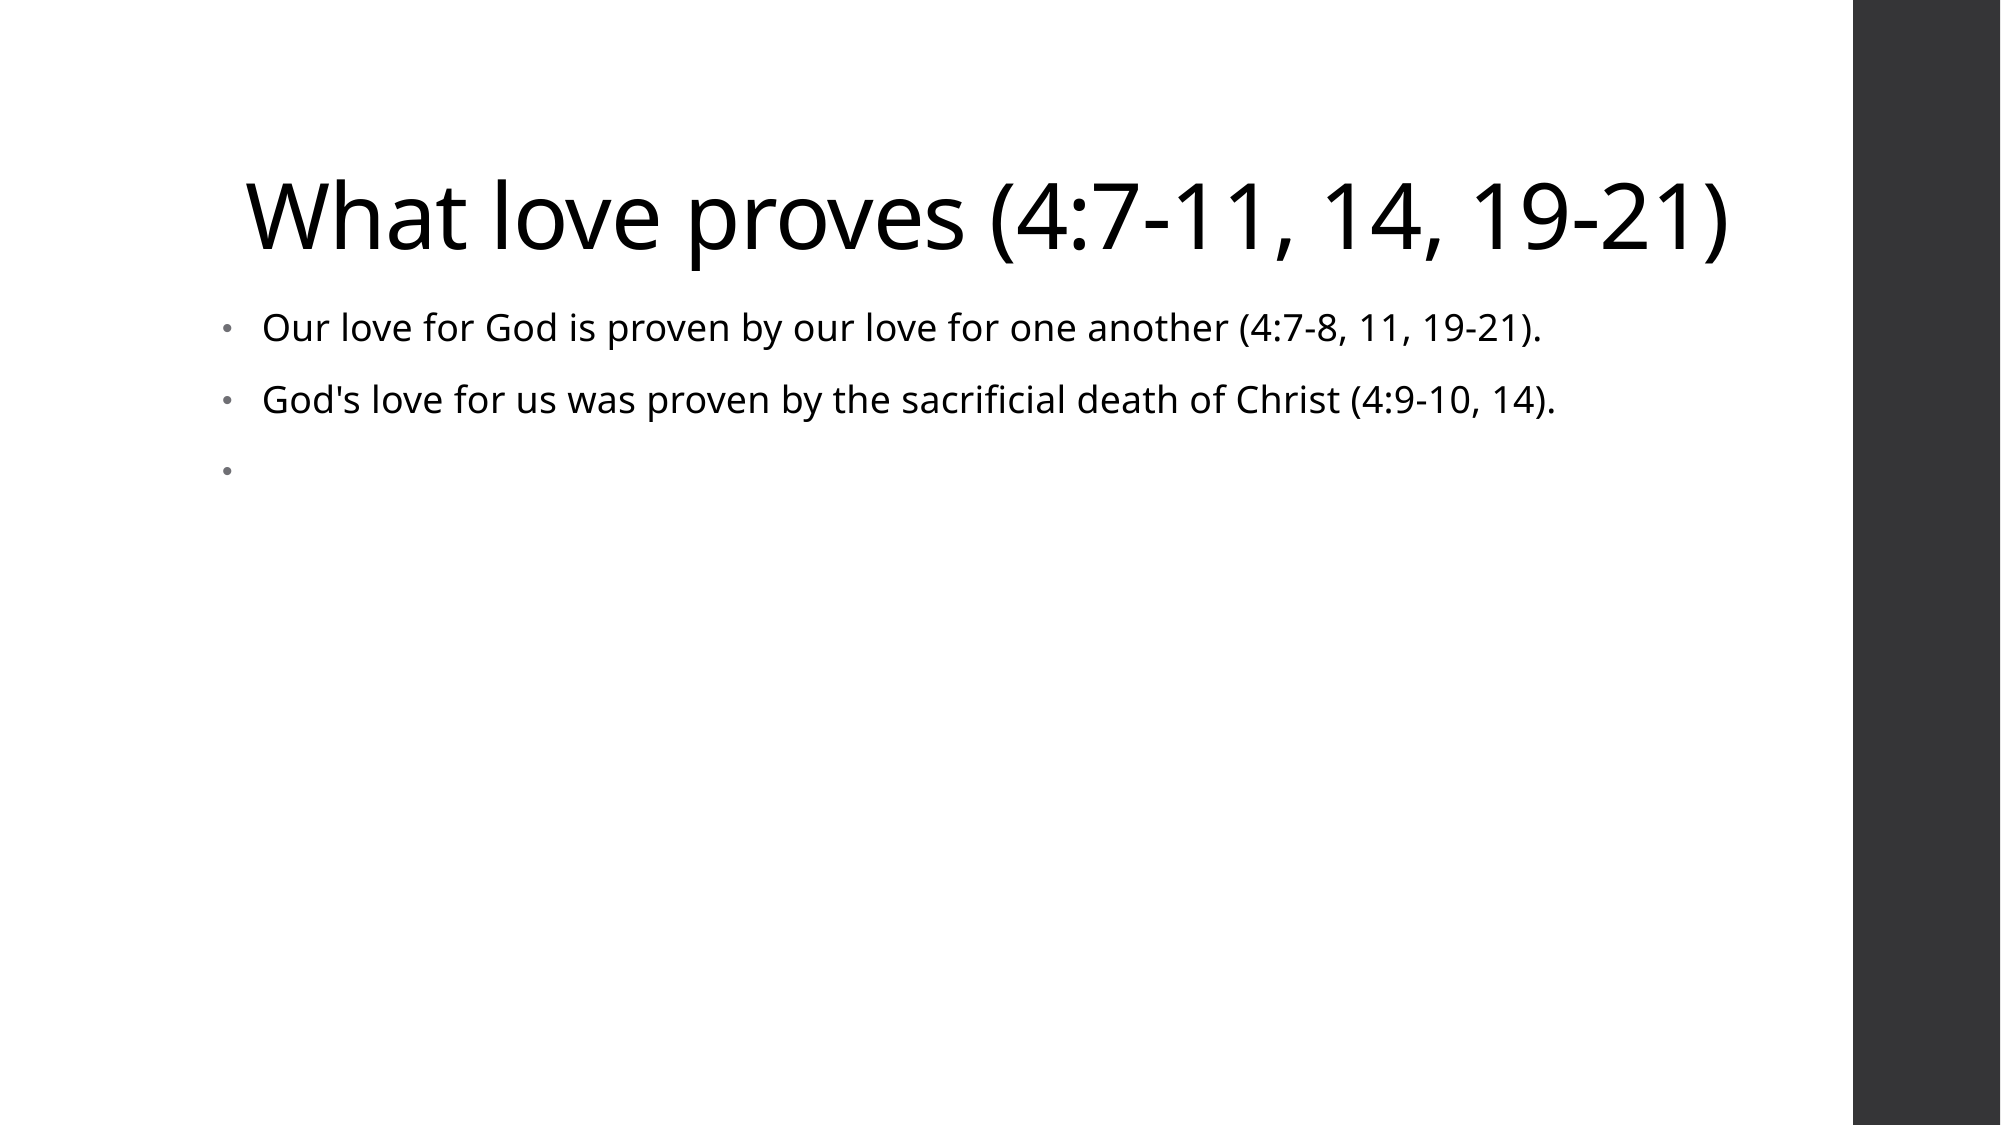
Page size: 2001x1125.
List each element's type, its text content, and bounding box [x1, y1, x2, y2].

list Our love for God is proven by our love for one another (4:7-8, 11, 19-21). God's love for us was proven by the sacrificial death of Christ (4:9-10, 14). [206, 299, 1617, 1014]
title What love proves (4:7-11, 14, 19-21) [206, 60, 1797, 278]
